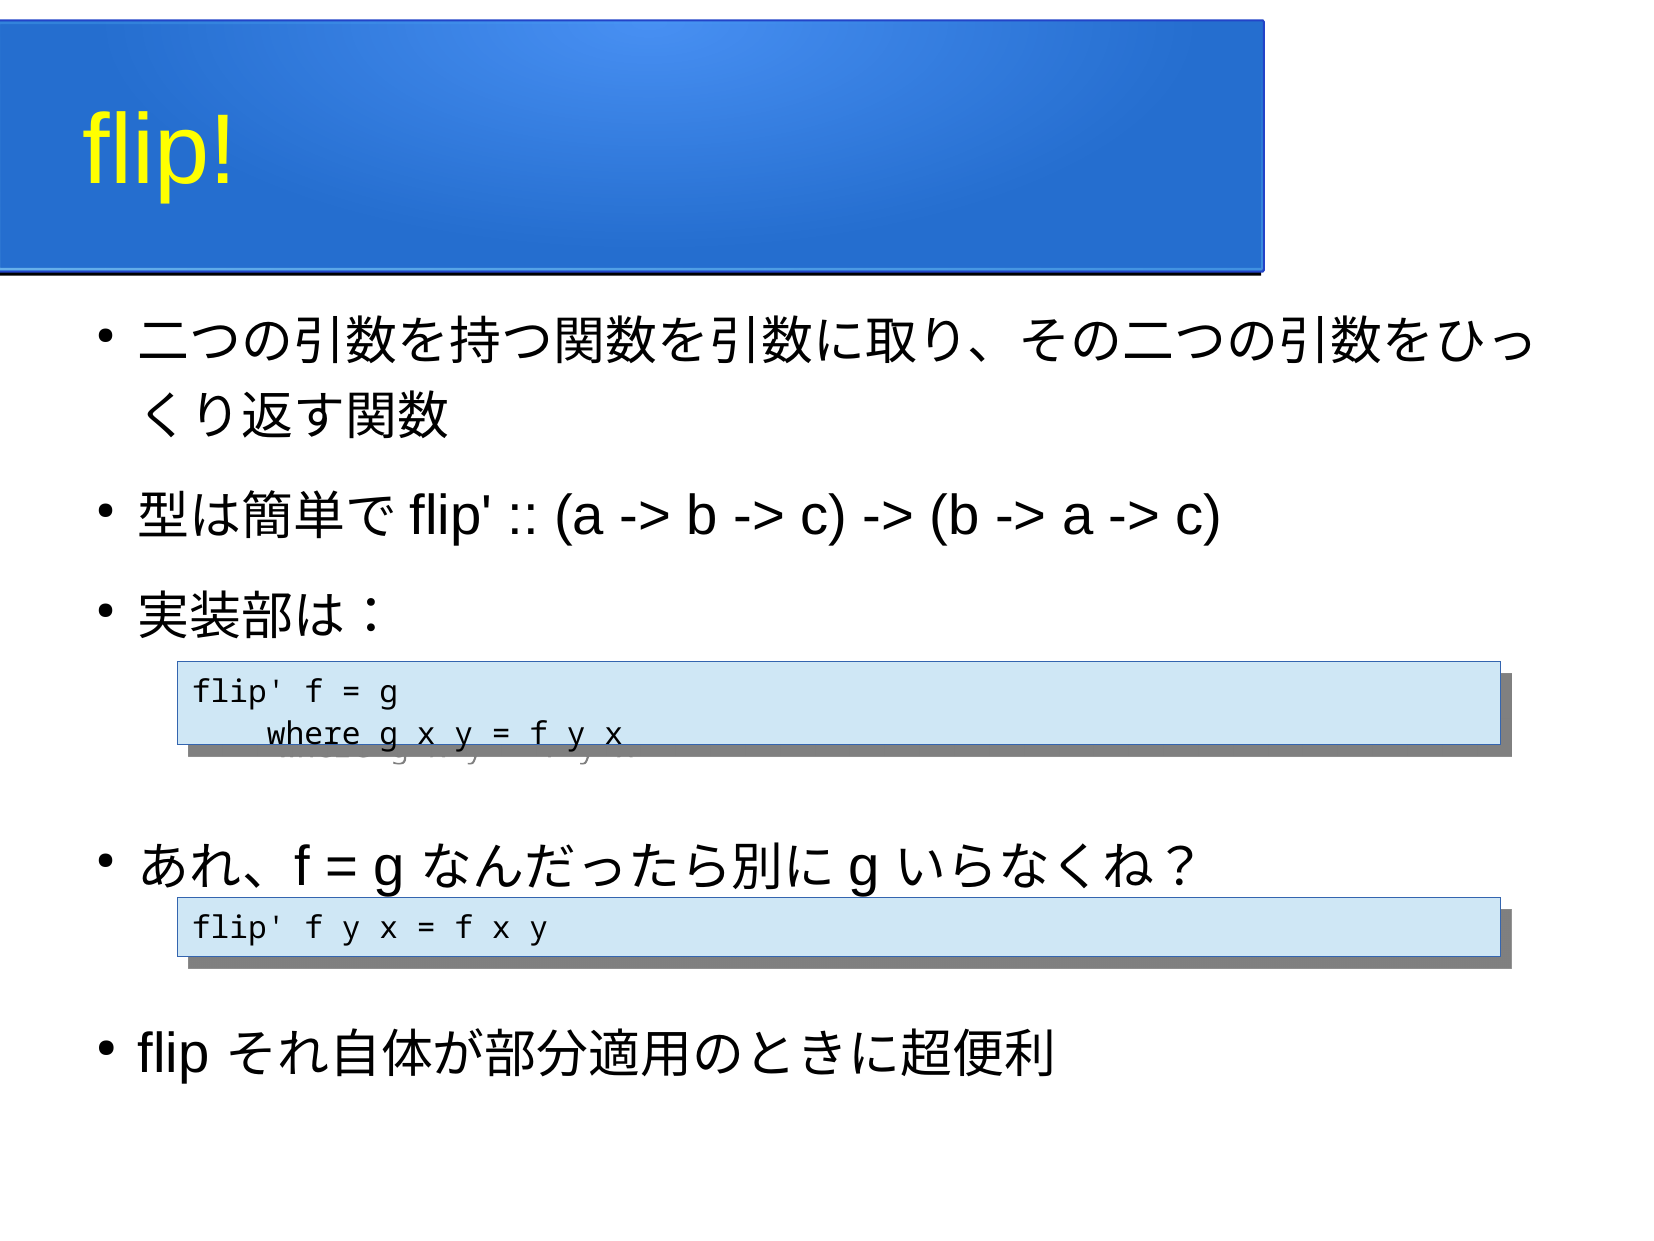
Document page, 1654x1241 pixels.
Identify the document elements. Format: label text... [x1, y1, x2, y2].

list 二つの引数を持つ関数を引数に取り、その二つの引数をひっくり返す関数 型は簡単で flip' :: (a -> b -> c) -> (b -> a -> c) 実装部は： あれ、f = g なんだったら別に g いらなくね？ flip それ自体が部分適用のときに超便利 [82, 299, 1571, 1099]
title flip! [82, 47, 1235, 252]
text_box flip' f = g where g x y = f y x [177, 661, 1501, 745]
text_box flip' f y x = f x y [177, 897, 1501, 957]
